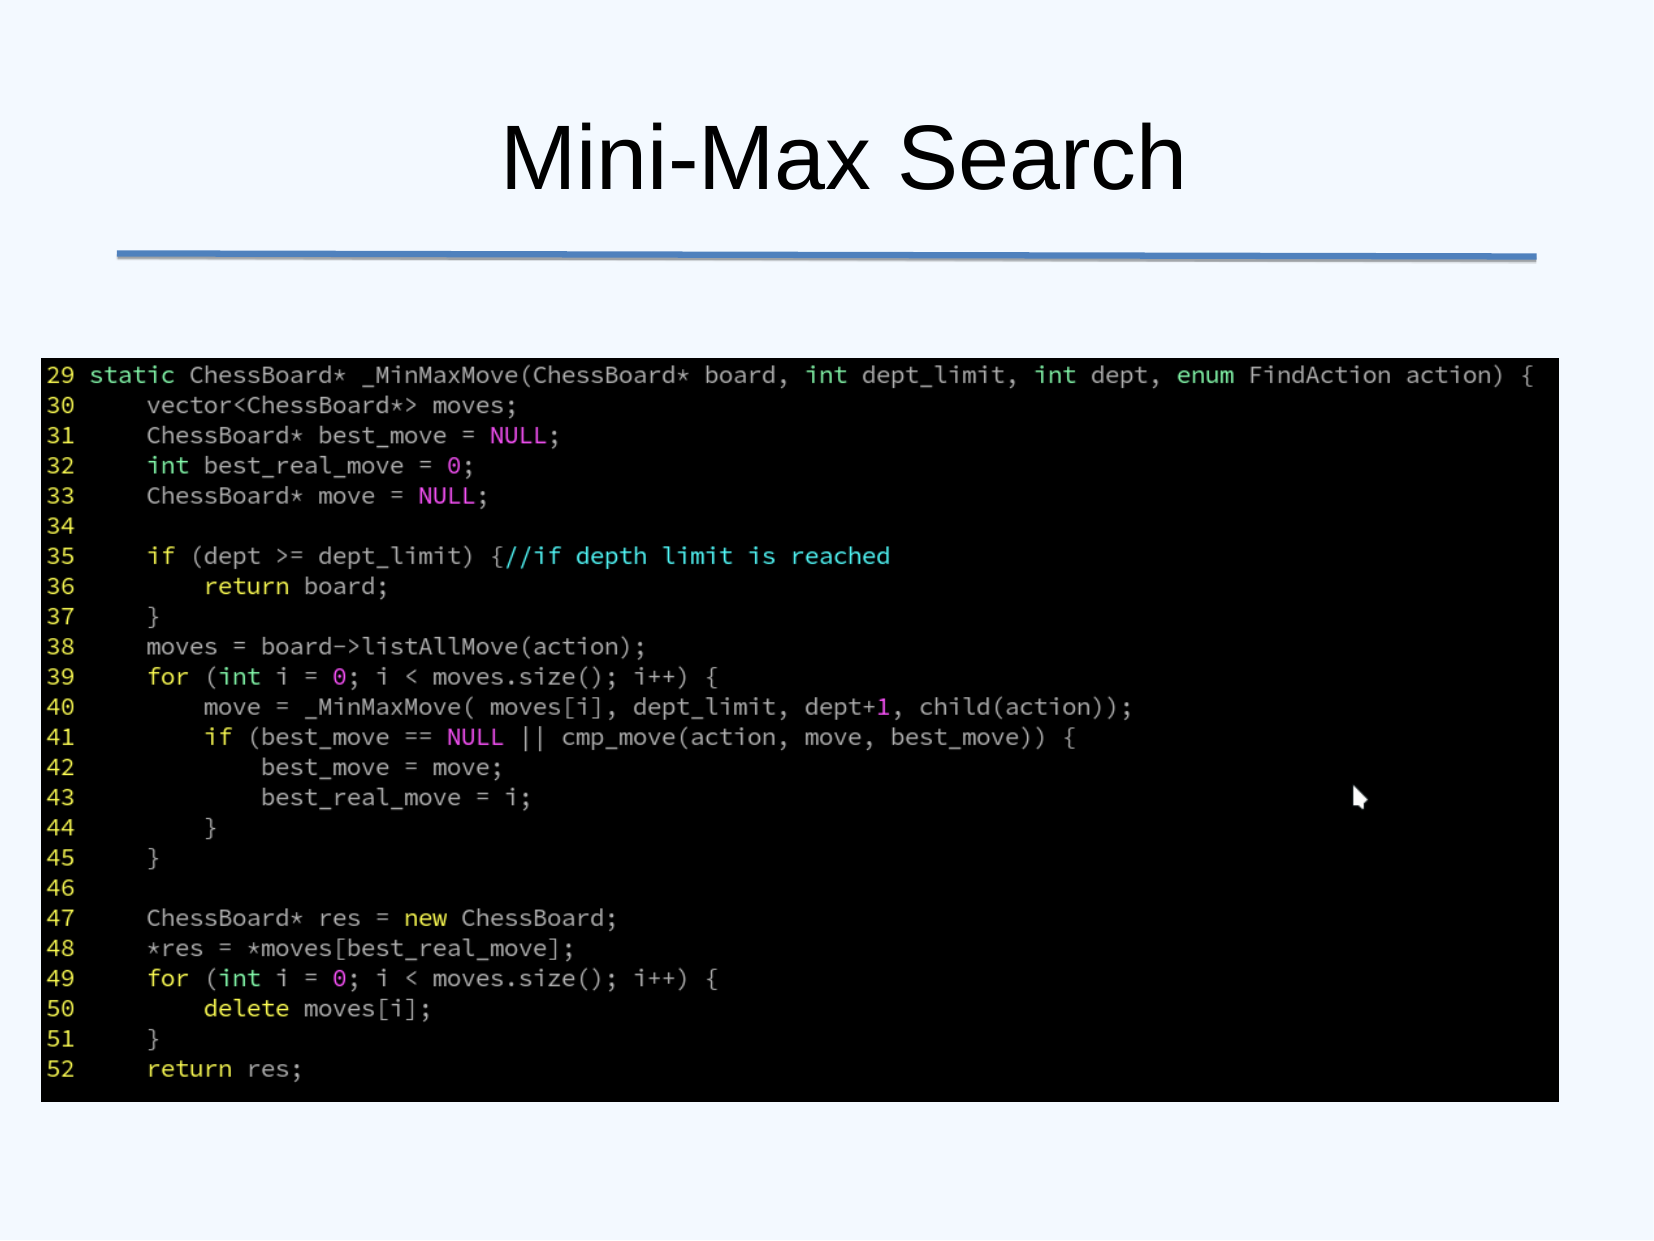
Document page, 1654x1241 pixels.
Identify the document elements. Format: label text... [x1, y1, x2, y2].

picture [41, 358, 1559, 1102]
text_box Mini-Max Search [82, 49, 1571, 257]
